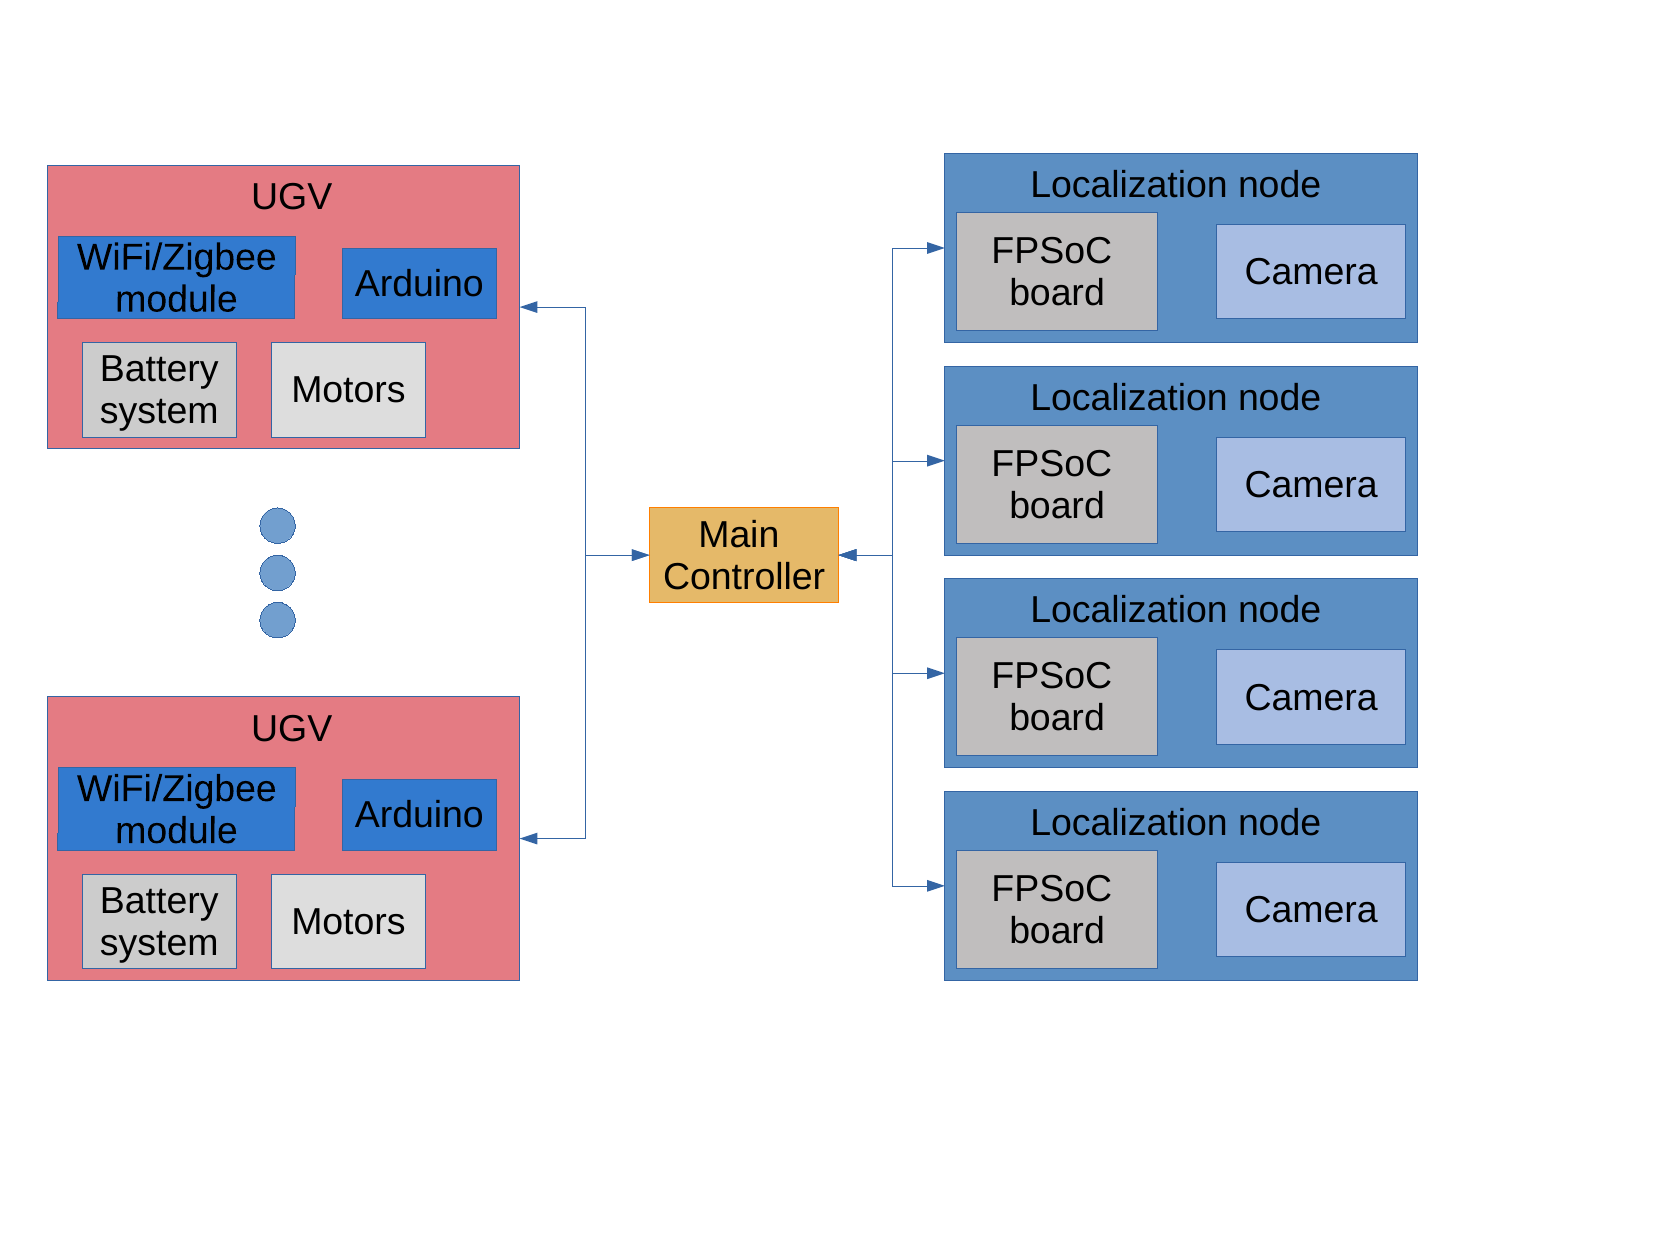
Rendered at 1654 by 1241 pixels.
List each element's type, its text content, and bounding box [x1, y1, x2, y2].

text_box [47, 165, 520, 449]
text_box [259, 507, 296, 544]
text_box Camera [1216, 437, 1406, 532]
text_box Battery system [82, 874, 237, 969]
text_box WiFi/Zigbee module [57, 236, 296, 319]
text_box Motors [271, 874, 426, 969]
text_box FPSoC board [956, 212, 1158, 331]
text_box [259, 602, 296, 638]
text_box Localization node [1015, 156, 1337, 213]
text_box WiFi/Zigbee module [57, 767, 296, 851]
text_box [259, 555, 296, 591]
text_box Battery system [82, 342, 237, 438]
text_box Main Controller [649, 507, 839, 603]
text_box [944, 366, 1418, 556]
text_box Motors [271, 342, 426, 438]
text_box [944, 153, 1418, 343]
text_box Camera [1216, 862, 1406, 957]
text_box [944, 578, 1418, 768]
text_box Localization node [1015, 794, 1337, 851]
text_box UGV [236, 699, 348, 756]
text_box Arduino [342, 248, 497, 319]
text_box [944, 791, 1418, 981]
text_box Camera [1216, 224, 1406, 319]
text_box [47, 696, 520, 981]
text_box Localization node [1015, 368, 1337, 426]
text_box FPSoC board [956, 850, 1158, 969]
text_box Camera [1216, 649, 1406, 745]
text_box Arduino [342, 779, 497, 851]
text_box FPSoC board [956, 425, 1158, 544]
text_box FPSoC board [956, 637, 1158, 756]
text_box Localization node [1015, 581, 1337, 638]
text_box UGV [236, 168, 348, 225]
